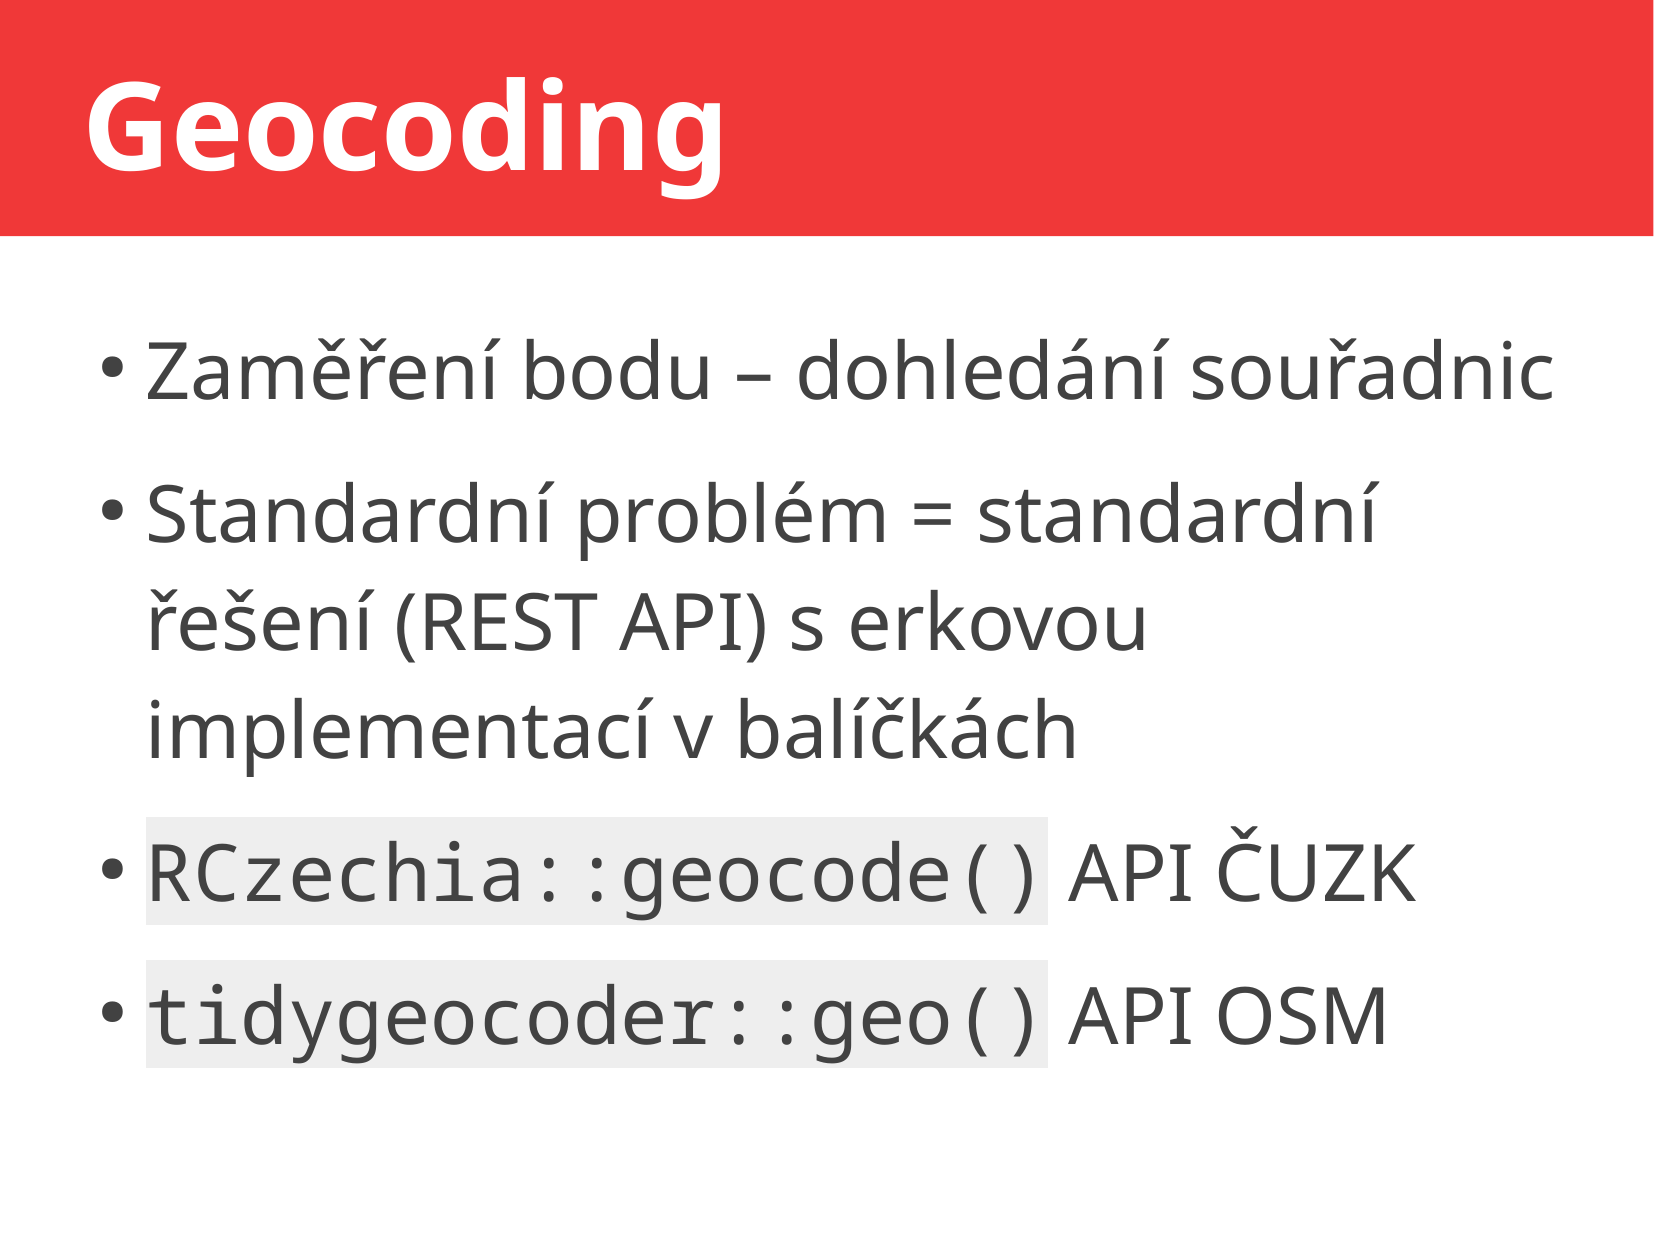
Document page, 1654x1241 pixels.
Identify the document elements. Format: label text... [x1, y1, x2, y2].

list Zaměření bodu – dohledání souřadnic Standardní problém = standardní řešení (REST API) s erkovou implementací v balíčkách RCzechia::geocode() API ČUZK tidygeocoder::geo() API OSM [82, 314, 1563, 1080]
title Geocoding [82, 19, 1571, 227]
